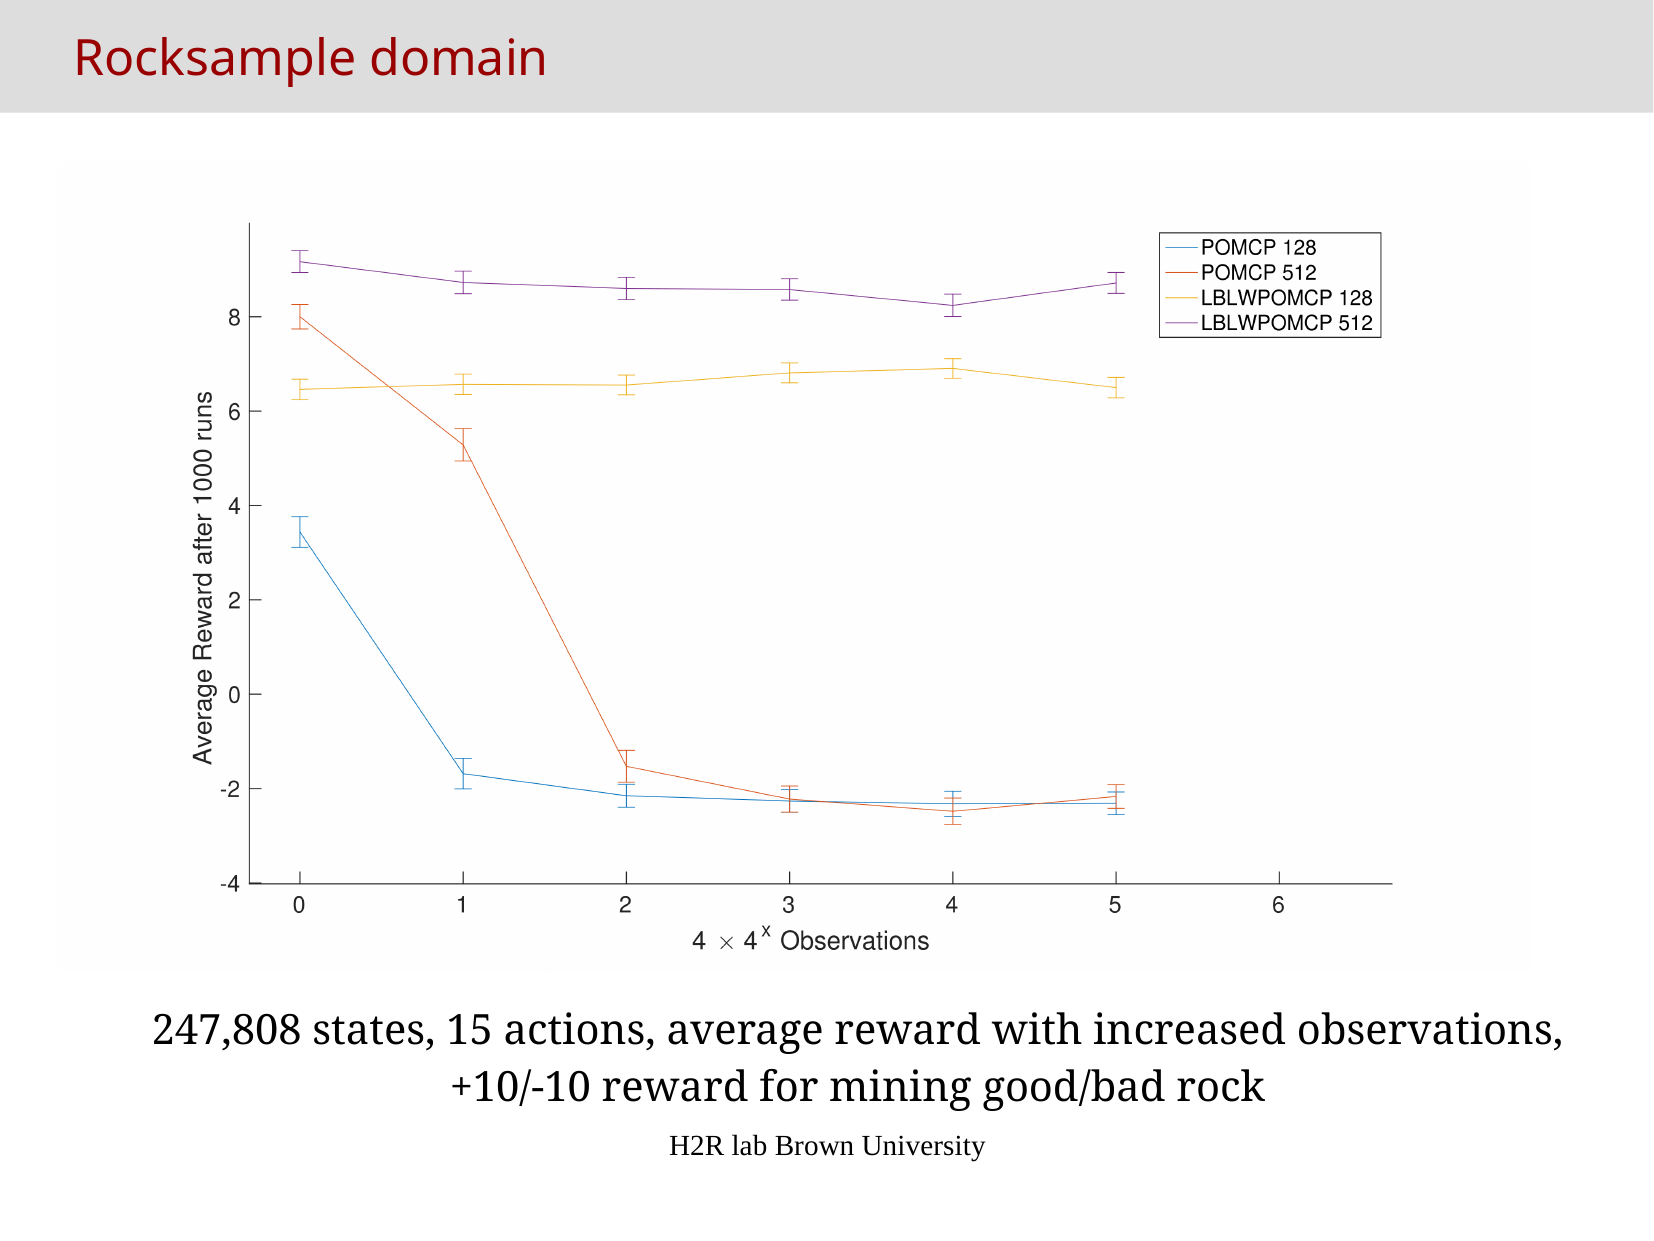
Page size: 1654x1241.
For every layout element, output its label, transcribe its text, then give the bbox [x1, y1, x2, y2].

picture [58, 162, 1532, 973]
title Rocksample domain [0, 0, 1654, 113]
list 247,808 states, 15 actions, average reward with increased observations,+10/-10 reward for mining good/bad rock [46, 999, 1598, 1154]
